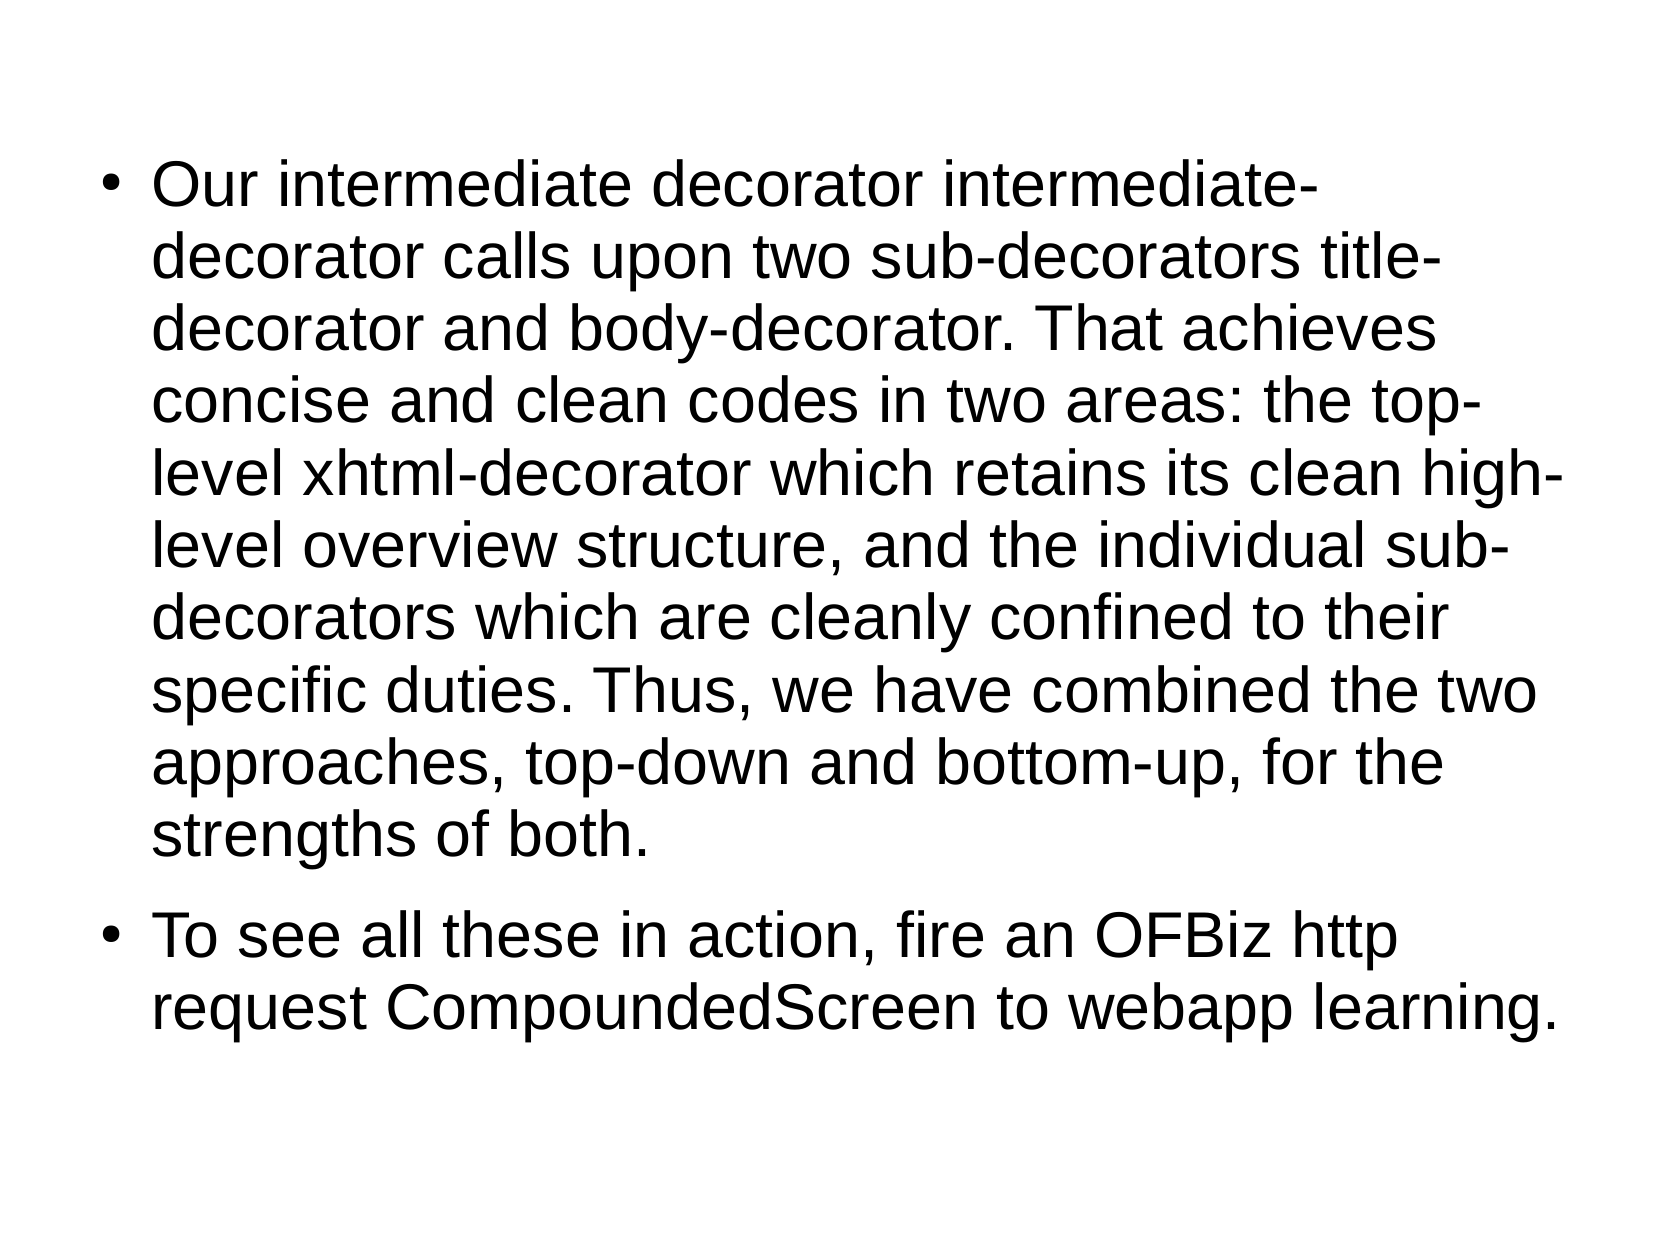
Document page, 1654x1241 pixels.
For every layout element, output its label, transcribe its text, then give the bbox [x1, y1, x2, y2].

list Our intermediate decorator intermediate-decorator calls upon two sub-decorators title-decorator and body-decorator. That achieves concise and clean codes in two areas: the top-level xhtml-decorator which retains its clean high-level overview structure, and the individual sub-decorators which are cleanly confined to their specific duties. Thus, we have combined the two approaches, top-down and bottom-up, for the strengths of both. To see all these in action, fire an OFBiz http request CompoundedScreen to webapp learning. [82, 147, 1571, 1109]
